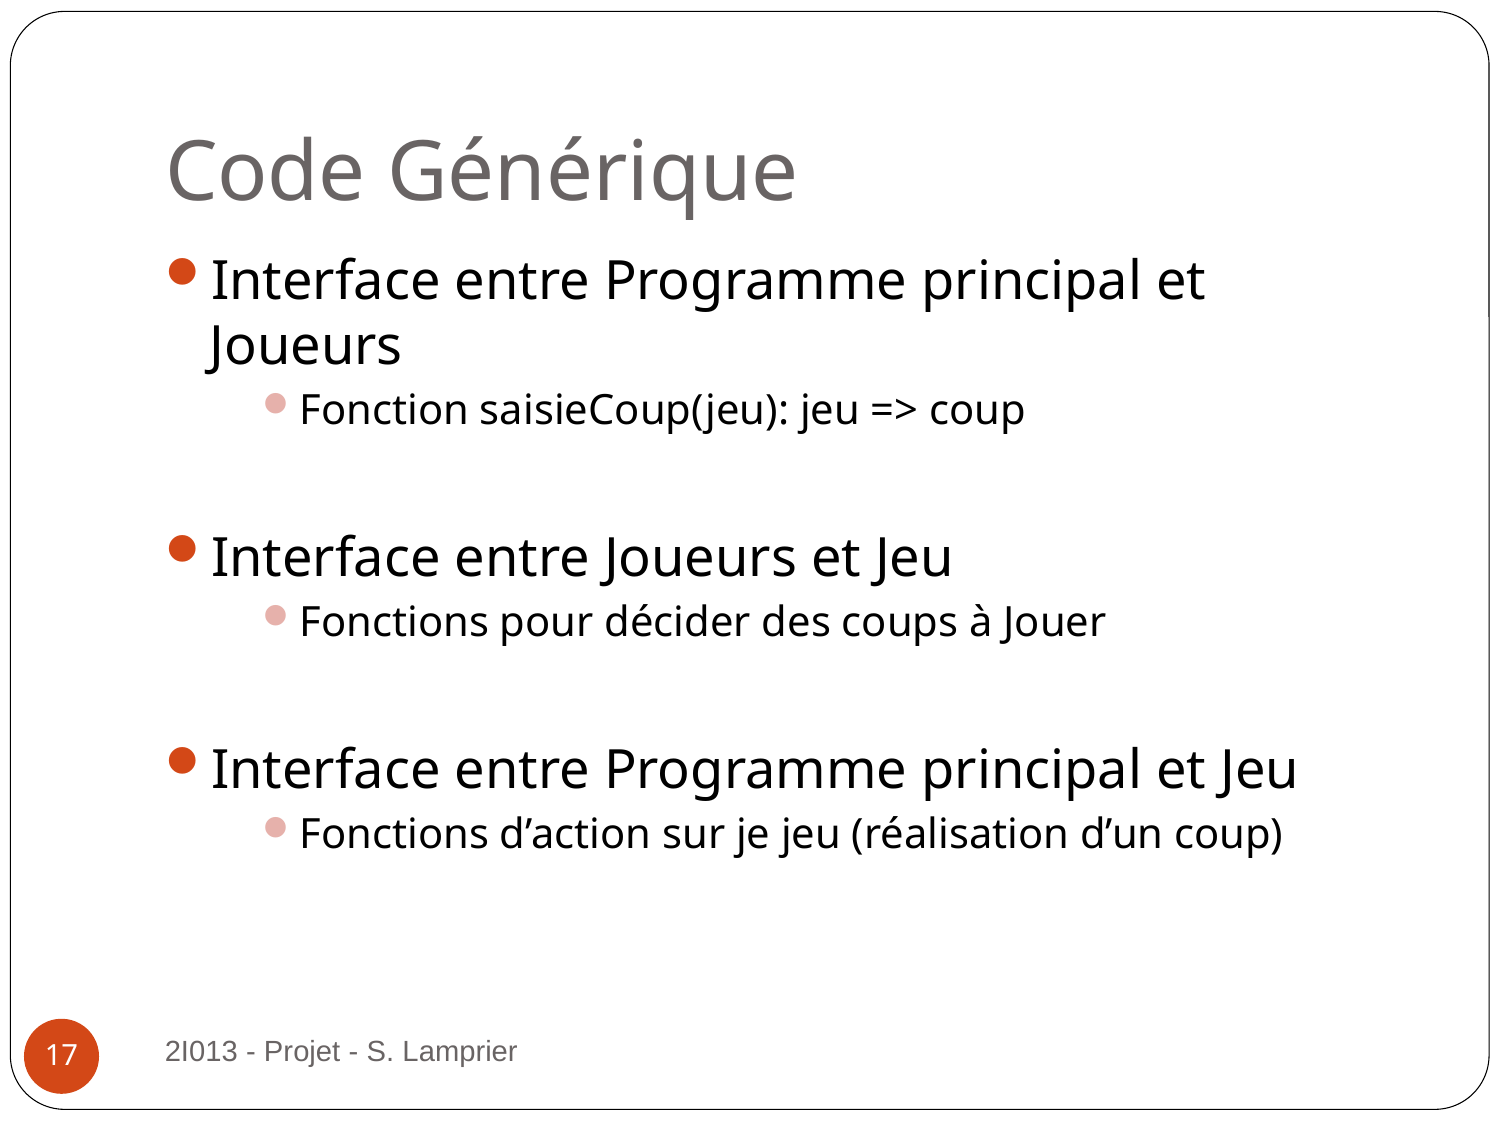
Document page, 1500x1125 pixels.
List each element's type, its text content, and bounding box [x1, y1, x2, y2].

text_box <numéro> [23, 1018, 100, 1094]
text_box 2I013 - Projet - S. Lamprier [149, 1012, 801, 1088]
title Code Générique [150, 45, 1426, 233]
list Interface entre Programme principal et Joueurs Fonction saisieCoup(jeu): jeu => coup Interface entre Joueurs et Jeu Fonctions pour décider des coups à Jouer Interface entre Programme principal et Jeu Fonctions d’action sur je jeu (réalisation d’un coup) [150, 237, 1426, 988]
